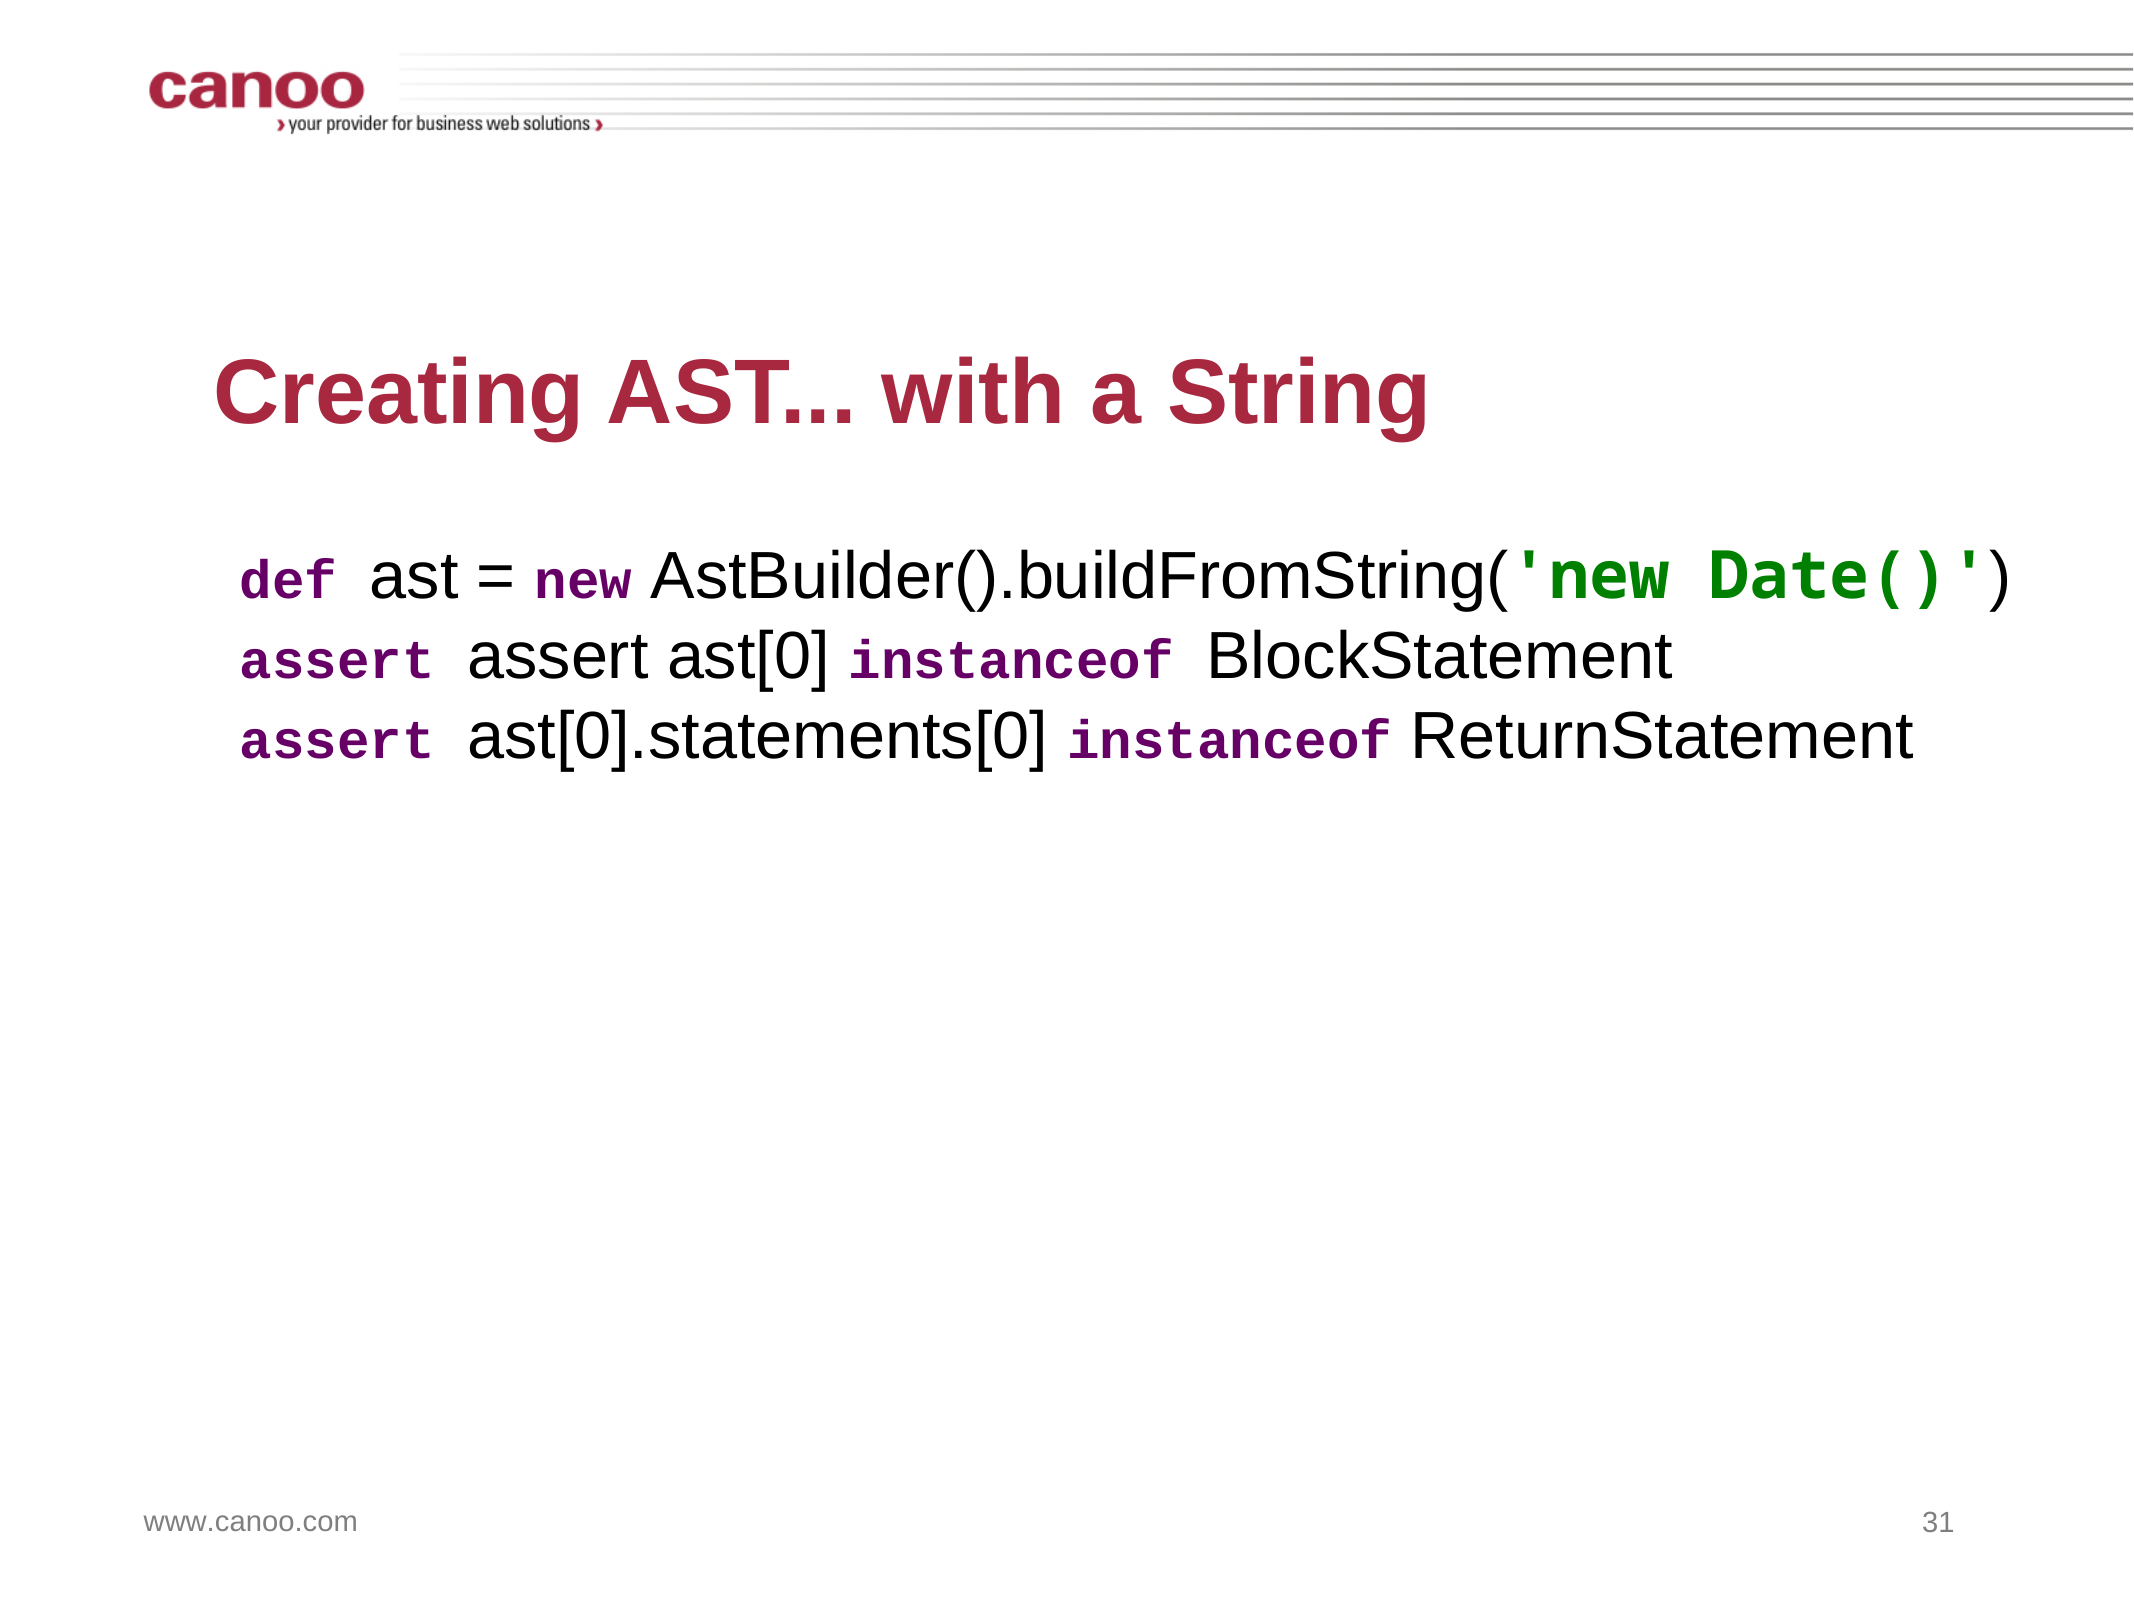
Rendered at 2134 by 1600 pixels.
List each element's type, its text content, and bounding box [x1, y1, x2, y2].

title Creating AST... with a String [204, 220, 2020, 451]
picture [0, 21, 2134, 188]
text_box def ast = new AstBuilder().buildFromString('new Date()') assert assert ast[0] instanceof BlockStatement assert ast[0].statements[0] instanceof ReturnStatement [225, 525, 2101, 1584]
